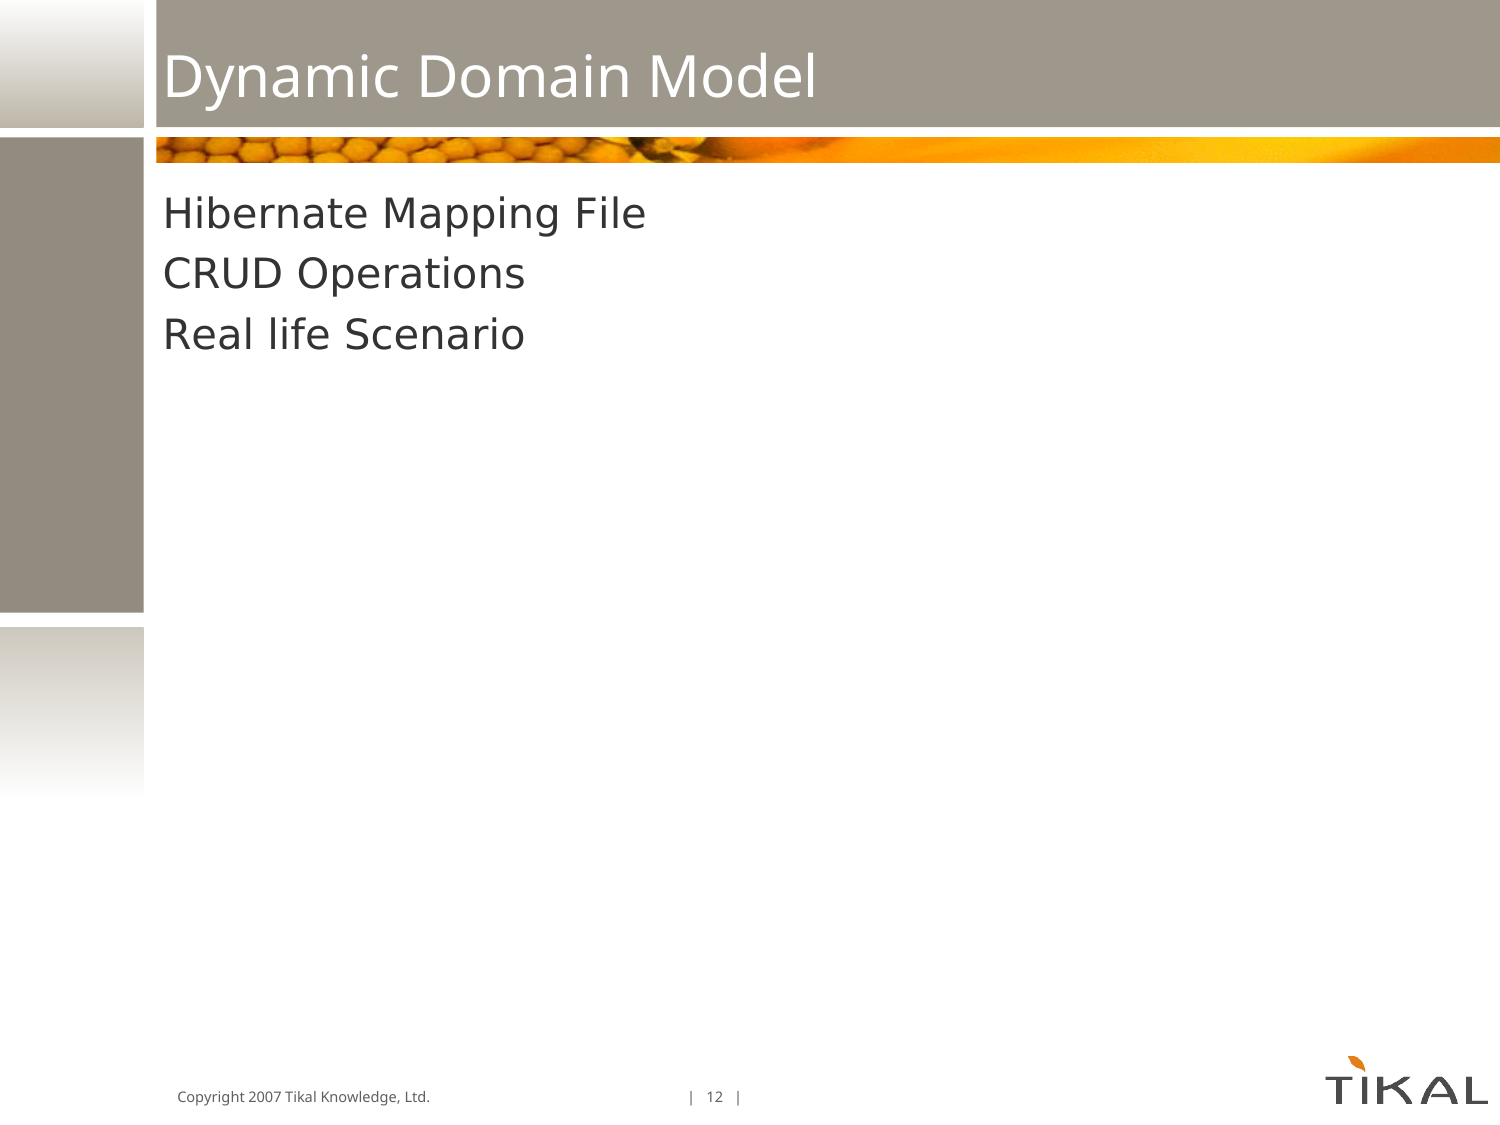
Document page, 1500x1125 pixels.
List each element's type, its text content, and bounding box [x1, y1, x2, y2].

picture [1312, 1034, 1500, 1125]
list Hibernate Mapping File CRUD Operations Real life Scenario [162, 187, 1474, 1037]
picture [156, 137, 1500, 163]
title Dynamic Domain Model [162, 24, 1449, 125]
